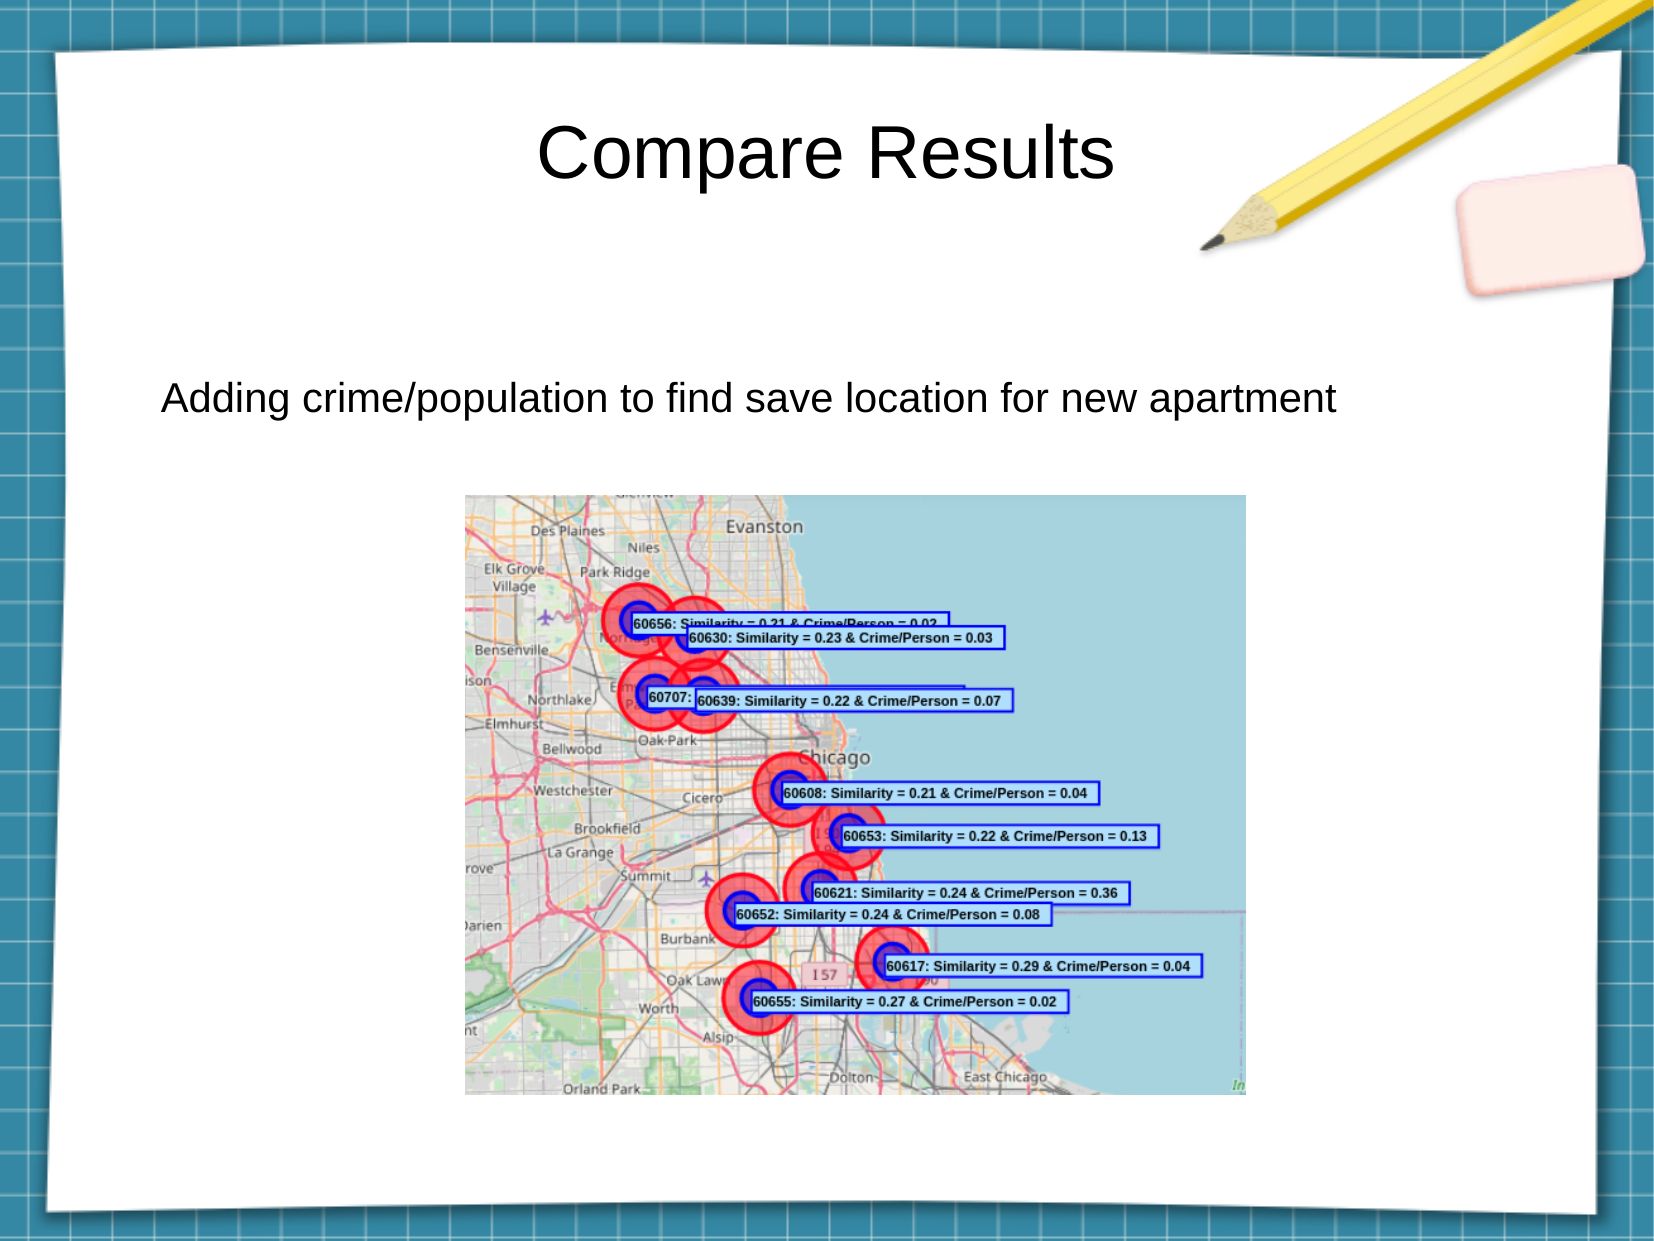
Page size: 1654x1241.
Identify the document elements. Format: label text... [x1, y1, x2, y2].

list Adding crime/population to find save location for new apartment [90, 375, 1579, 481]
title Compare Results [82, 49, 1571, 257]
picture [0, 0, 1654, 1241]
